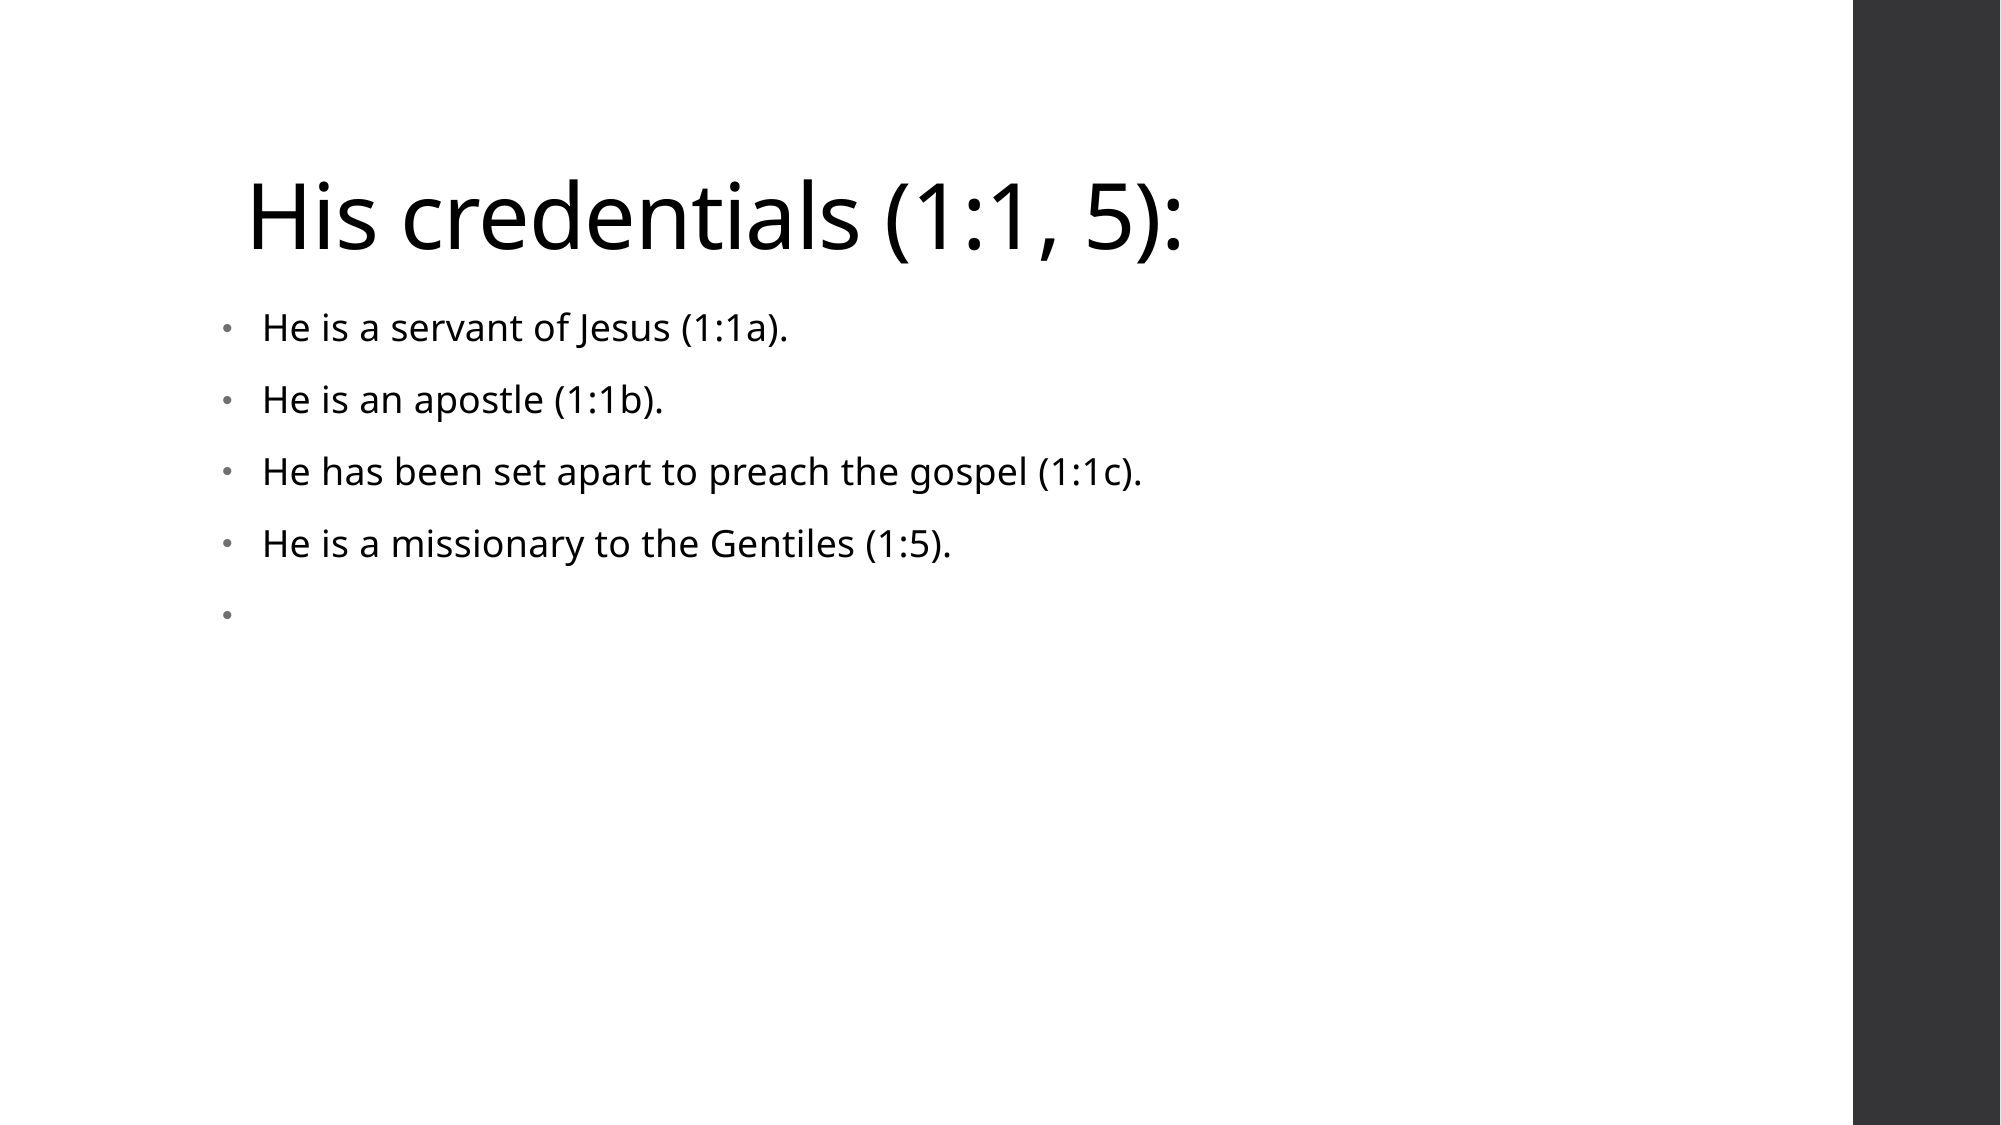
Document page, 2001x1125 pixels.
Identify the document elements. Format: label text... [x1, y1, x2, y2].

title His credentials (1:1, 5): [206, 60, 1797, 278]
list He is a servant of Jesus (1:1a). He is an apostle (1:1b). He has been set apart to preach the gospel (1:1c). He is a missionary to the Gentiles (1:5). [206, 299, 1617, 1014]
